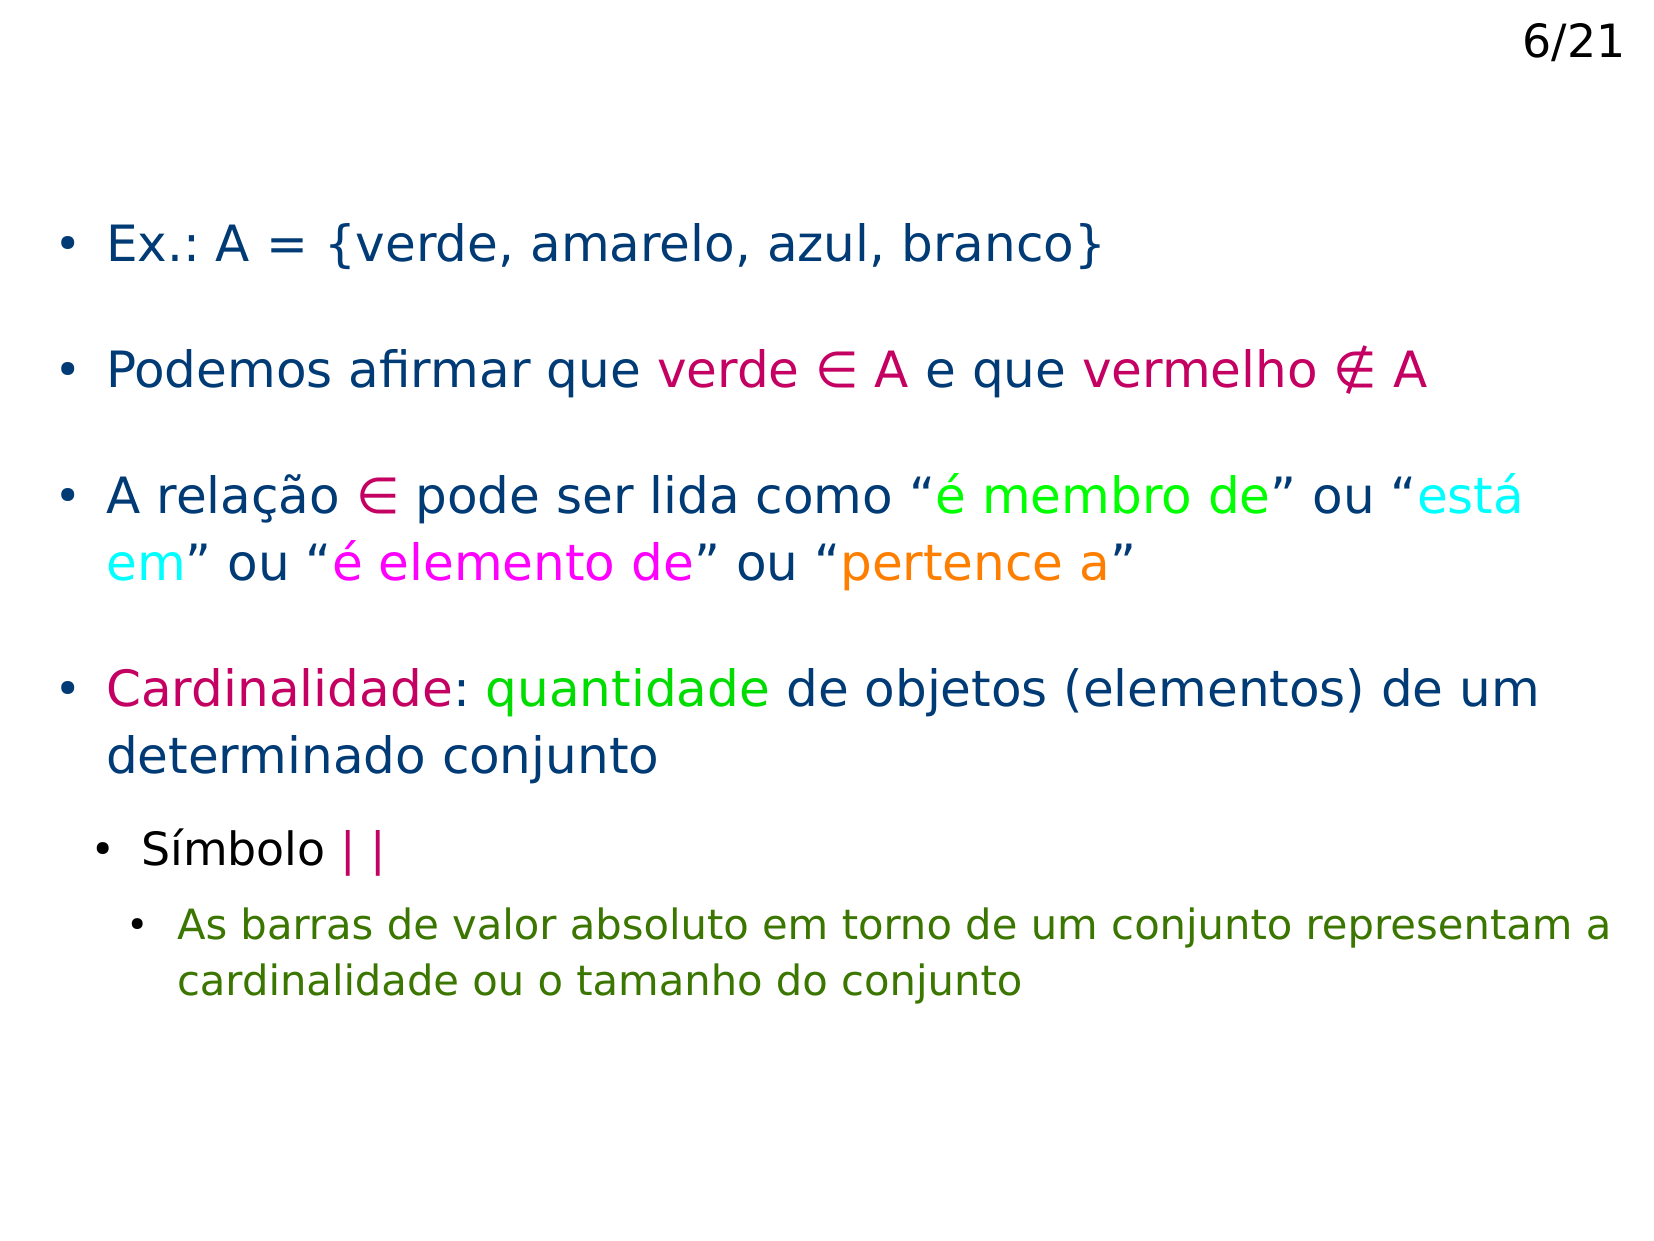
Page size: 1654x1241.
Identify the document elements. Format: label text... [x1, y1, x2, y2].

list Ex.: A = {verde, amarelo, azul, branco} Podemos afirmar que verde ∈ A e que vermelho ∉ A A relação ∈ pode ser lida como “é membro de” ou “está em” ou “é elemento de” ou “pertence a” Cardinalidade: quantidade de objetos (elementos) de um determinado conjunto Símbolo | | As barras de valor absoluto em torno de um conjunto representam a cardinalidade ou o tamanho do conjunto [59, 206, 1625, 1211]
